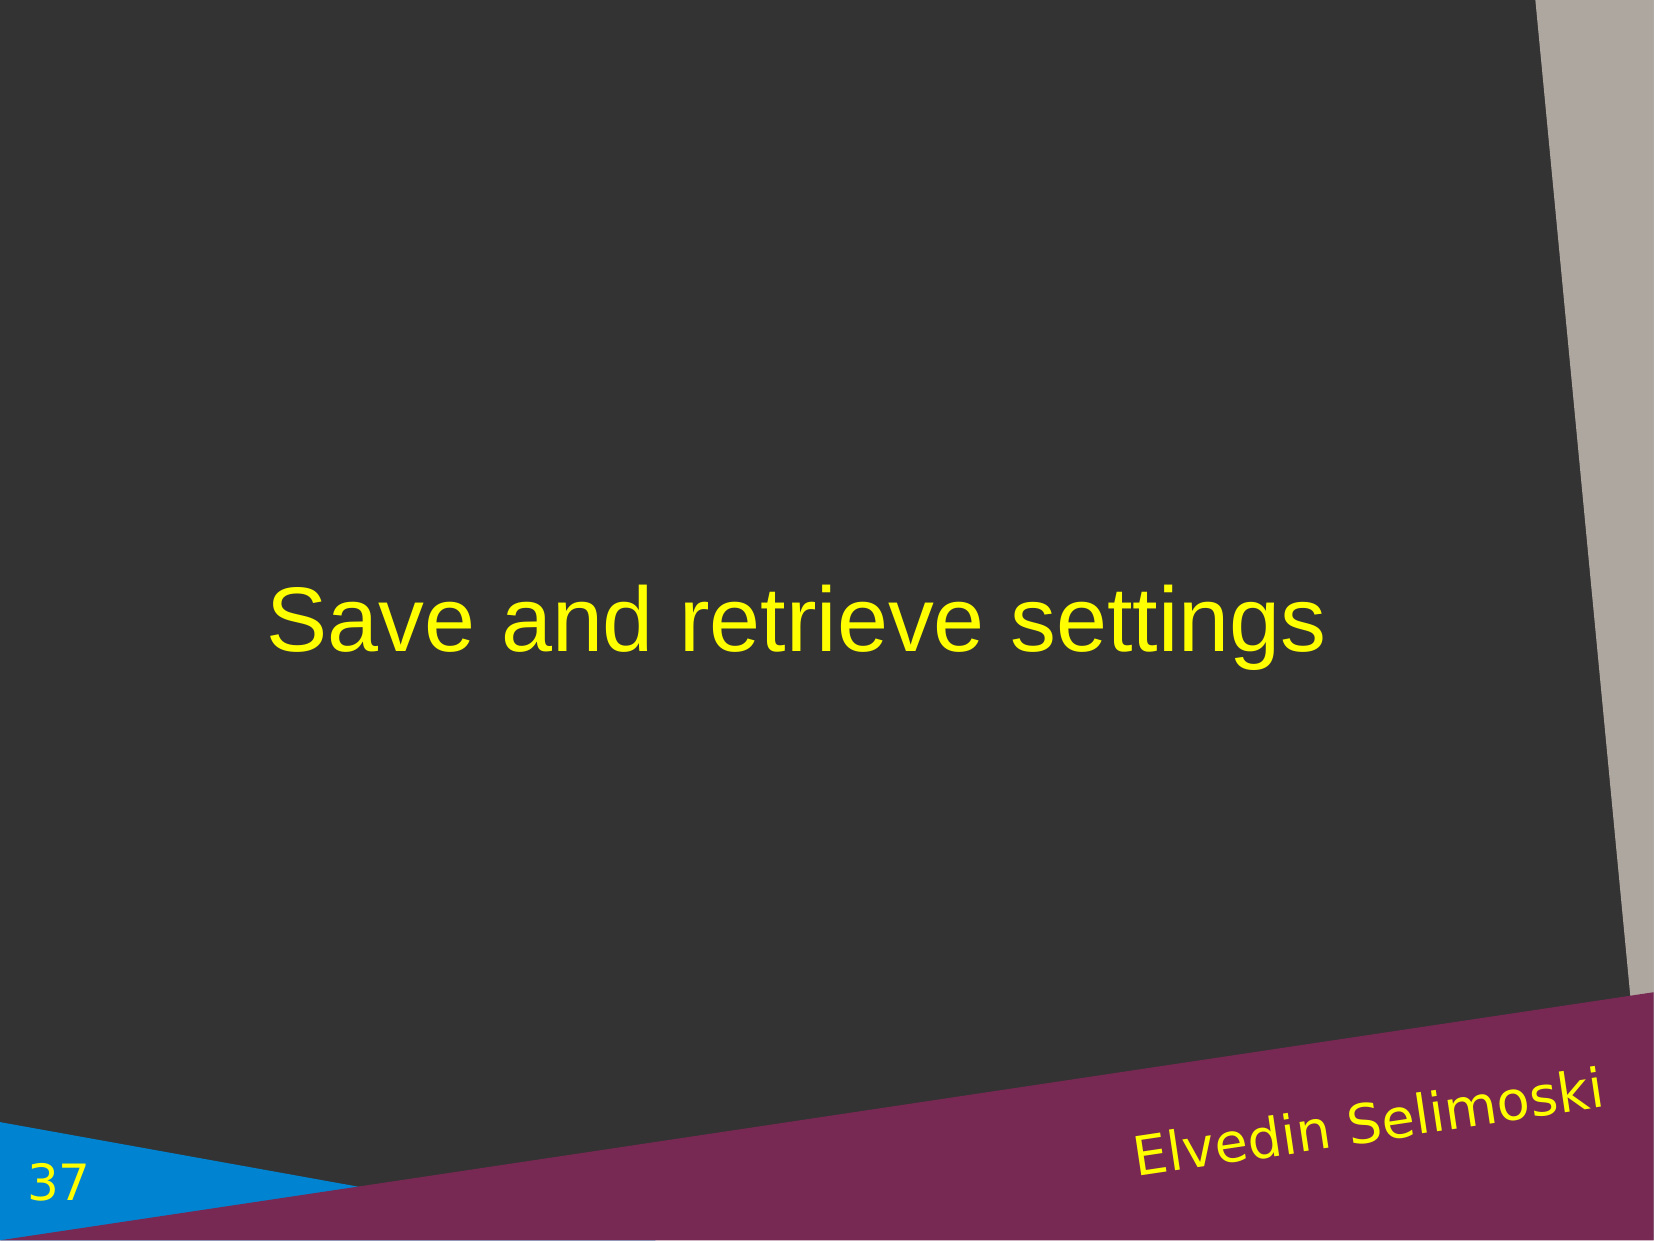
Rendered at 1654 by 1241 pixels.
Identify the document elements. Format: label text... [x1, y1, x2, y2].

text_box Elvedin Selimoski [1052, 1015, 1629, 1239]
title Save and retrieve settings [53, 407, 1542, 833]
